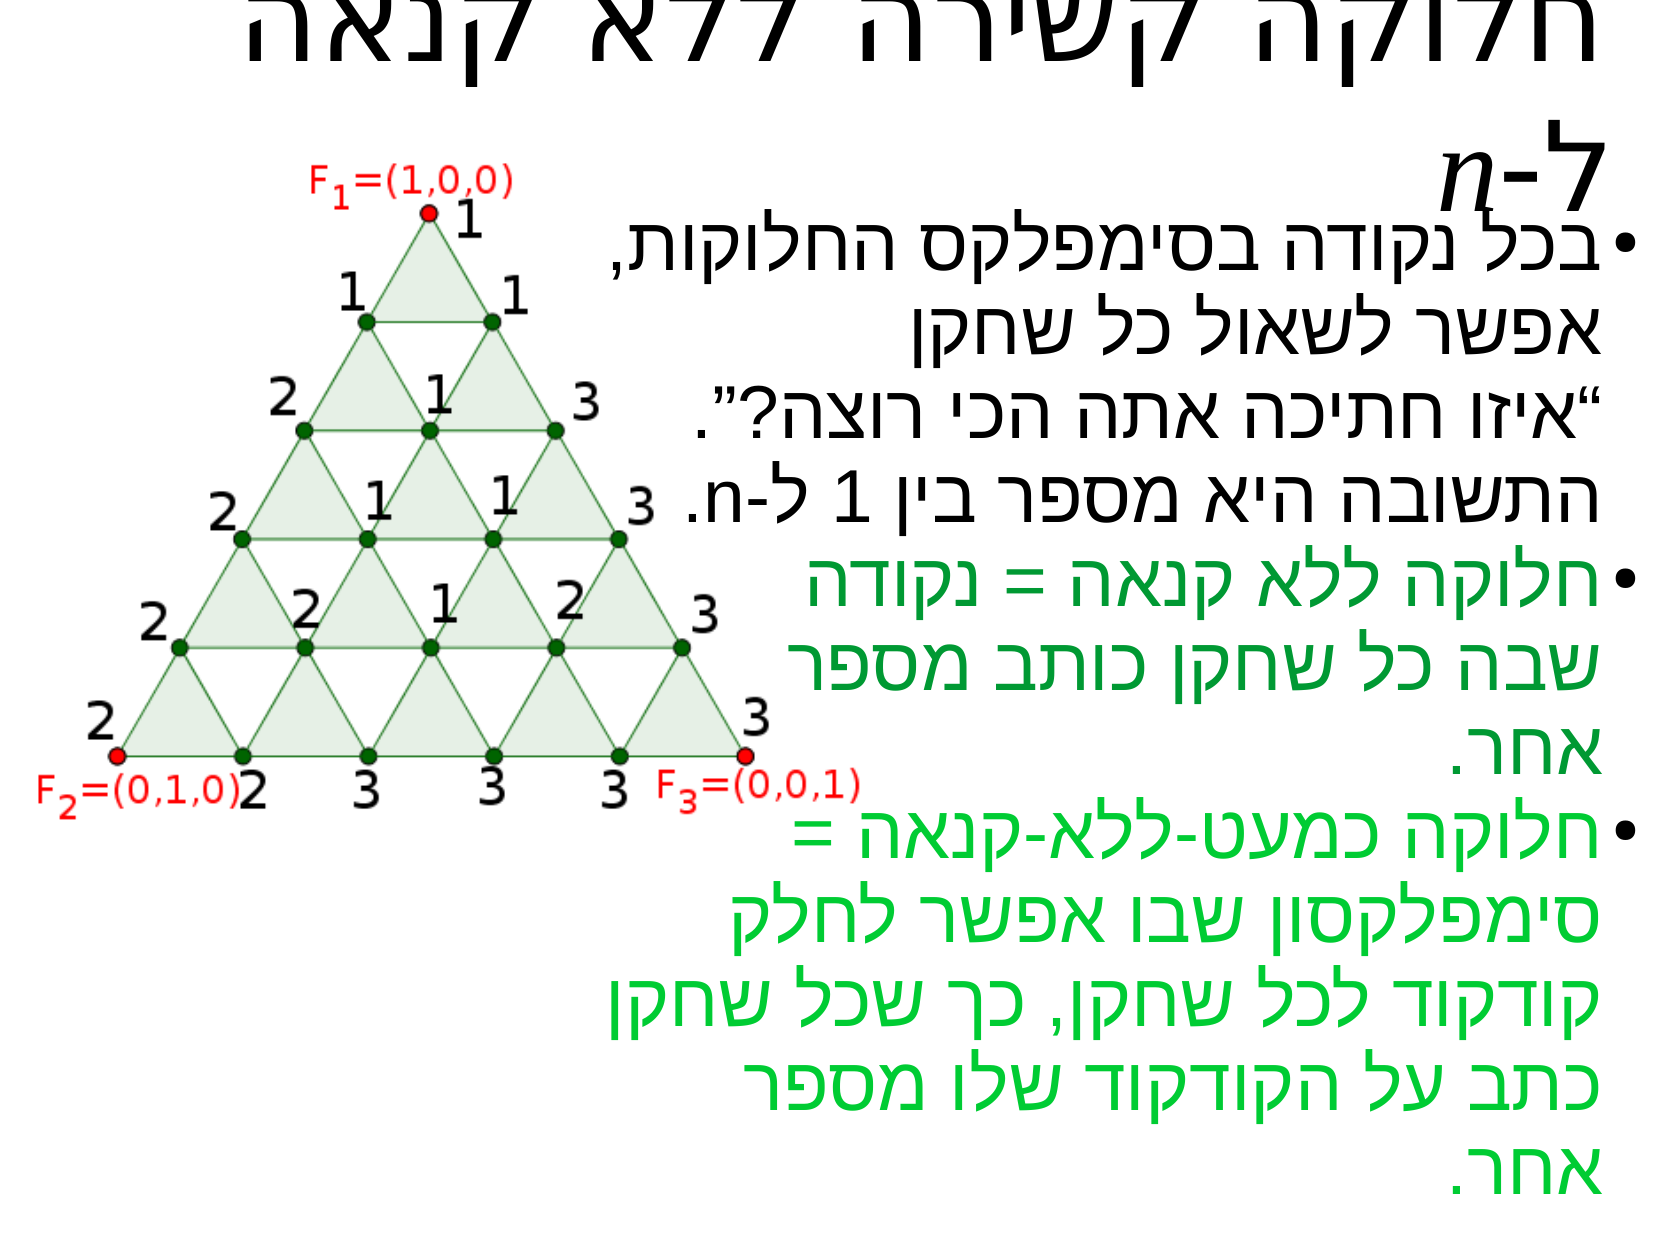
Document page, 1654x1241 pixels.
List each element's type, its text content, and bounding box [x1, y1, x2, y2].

title חלוקה קשירה ללא קנאה ל-n [30, 7, 1654, 166]
text_box בכל נקודה בסימפלקס החלוקות, אפשר לשאול כל שחקן “איזו חתיכה אתה הכי רוצה?”. התשובה היא מספר בין 1 ל-n. חלוקה ללא קנאה = נקודה שבה כל שחקן כותב מספר אחר. חלוקה כמעט-ללא-קנאה = סימפלקסון שבו אפשר לחלק קודקוד לכל שחקן, כך שכל שחקן כתב על הקודקוד שלו מספר אחר. [570, 195, 1654, 1241]
picture [30, 166, 863, 826]
